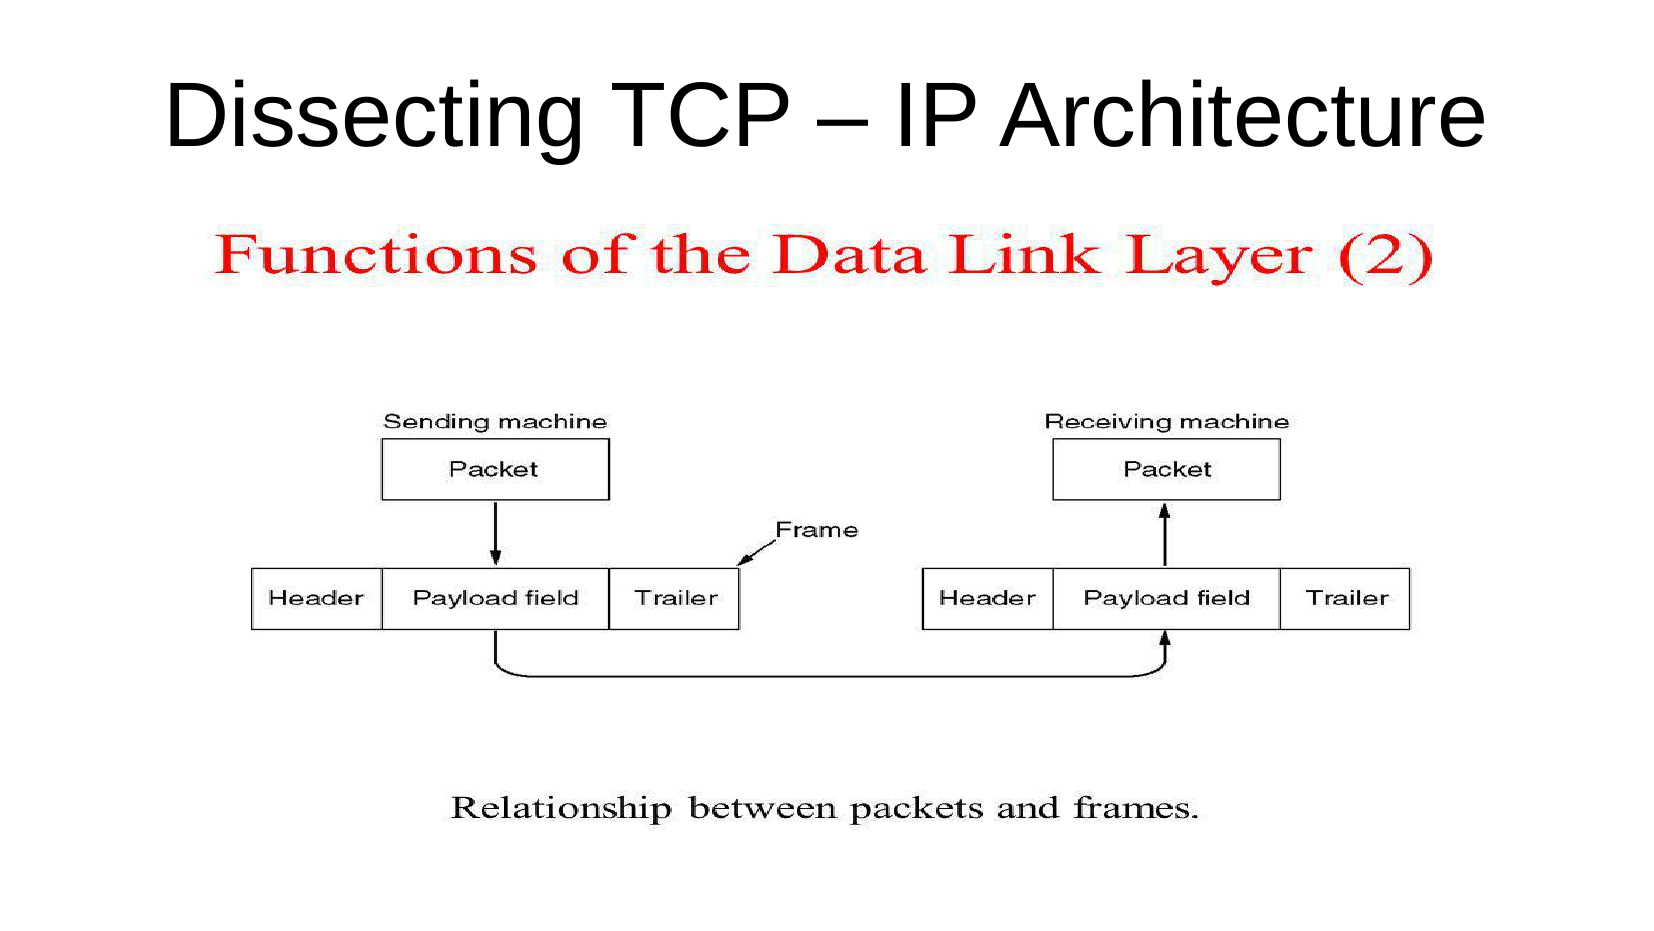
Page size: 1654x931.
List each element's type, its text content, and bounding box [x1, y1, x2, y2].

title Dissecting TCP – IP Architecture [82, 37, 1571, 193]
picture [150, 192, 1501, 901]
